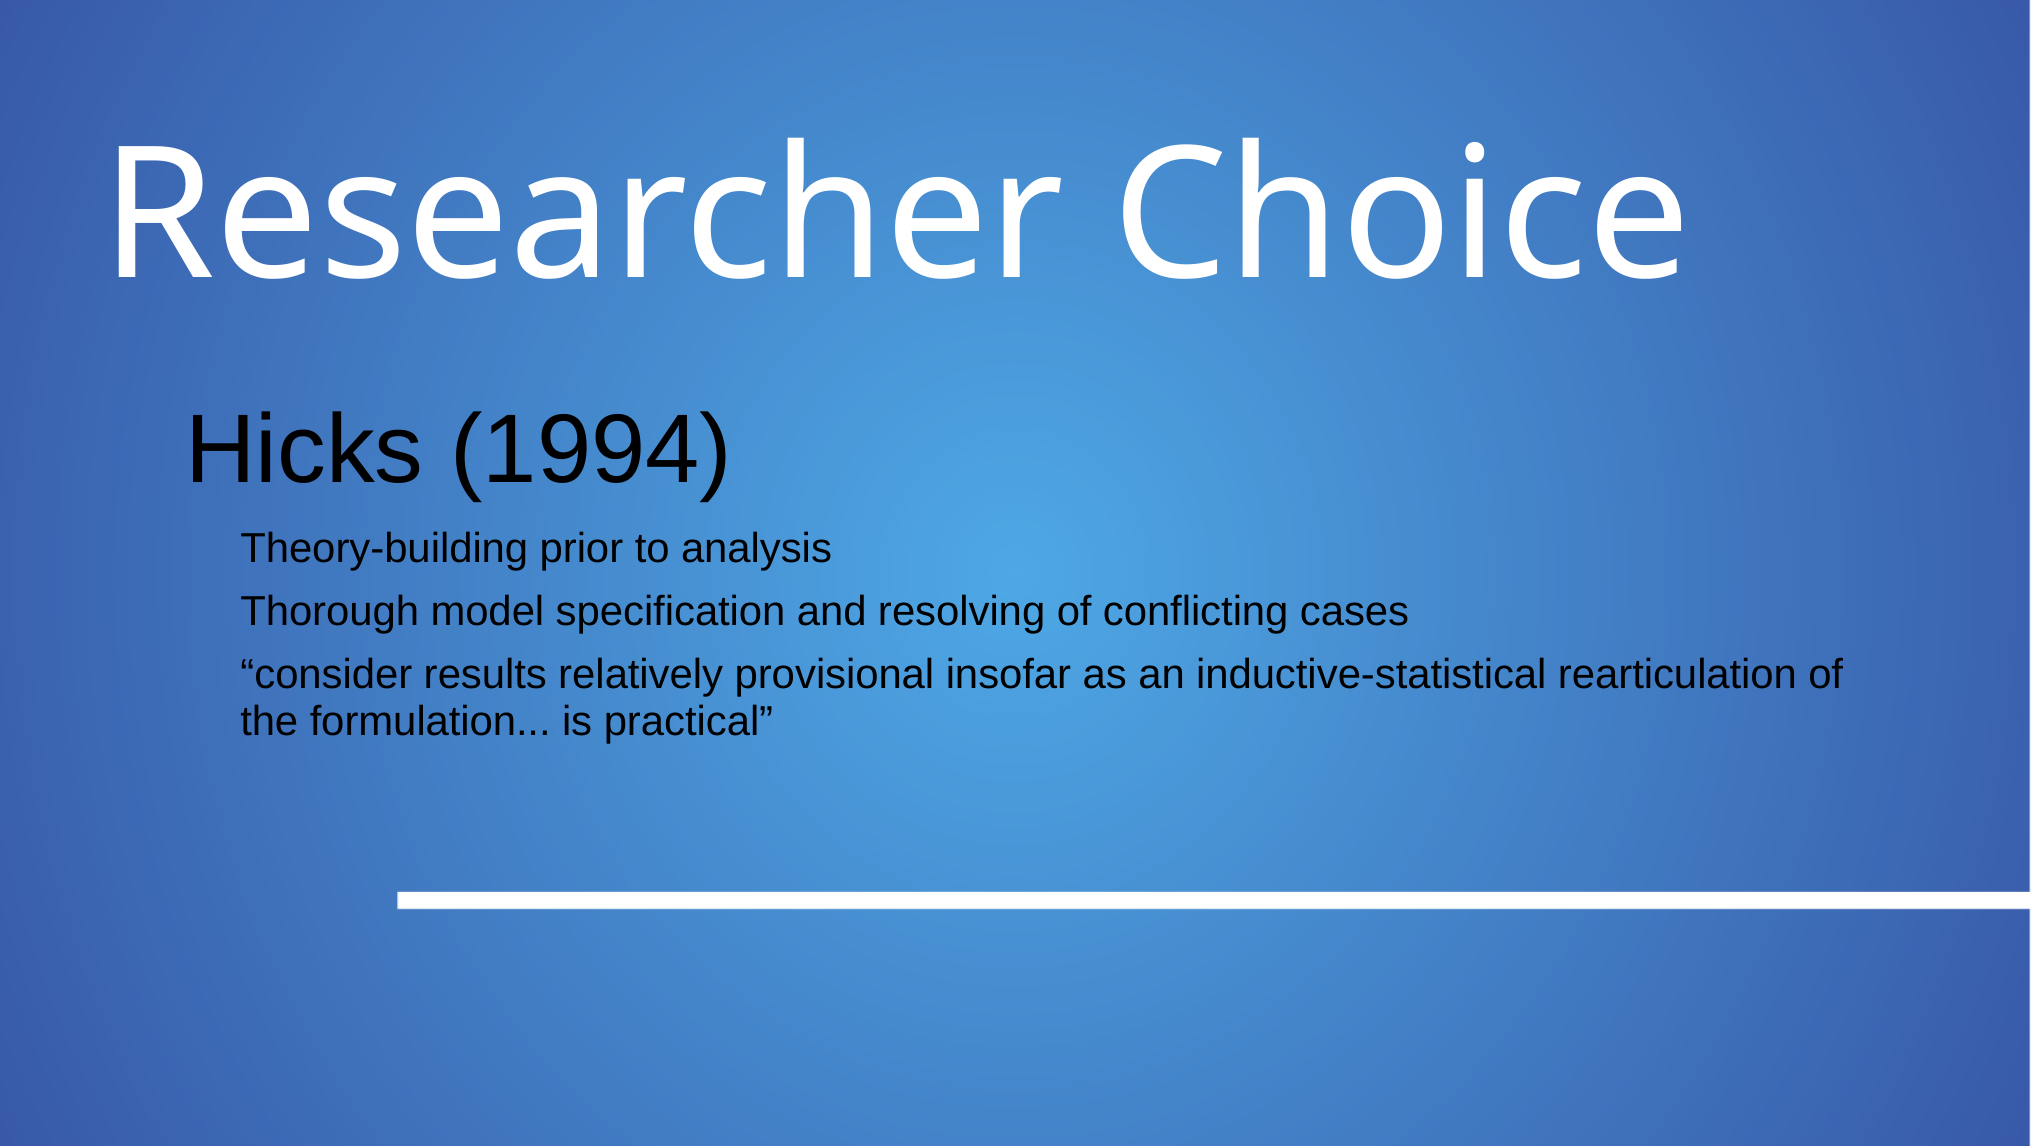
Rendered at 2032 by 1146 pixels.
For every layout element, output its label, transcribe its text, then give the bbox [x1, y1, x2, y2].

picture [0, 0, 2032, 1146]
title Researcher Choice [101, 45, 1930, 367]
list Hicks (1994) Theory-building prior to analysis Thorough model specification and resolving of conflicting cases “consider results relatively provisional insofar as an inductive-statistical rearticulation of the formulation... is practical” [129, 318, 1902, 812]
